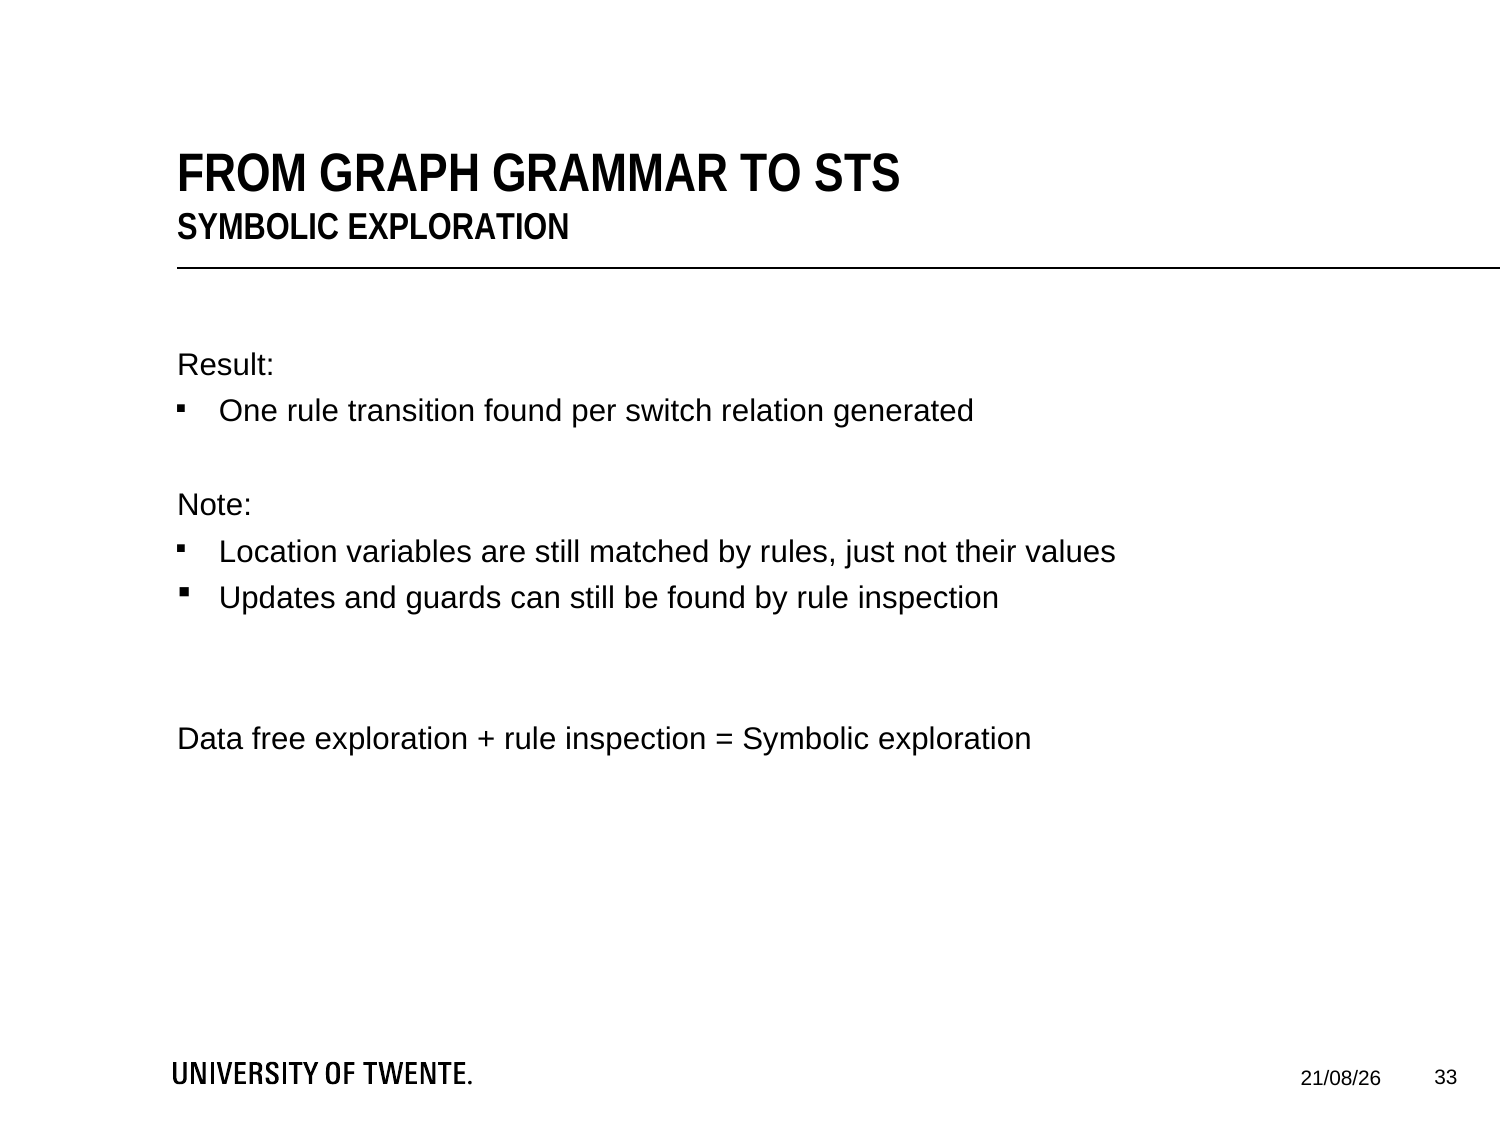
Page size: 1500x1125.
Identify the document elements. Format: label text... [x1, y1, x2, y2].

text_box <number> [1395, 1049, 1458, 1125]
title FROM GRAPH GRAMMAR TO STS SYMBOLIC EXPLORATION [177, 59, 1458, 248]
text_box 21/05/12 [1242, 1050, 1395, 1125]
list Result: One rule transition found per switch relation generated Note: Location variables are still matched by rules, just not their values Updates and guards can still be found by rule inspection Data free exploration + rule inspection = Symbolic exploration [177, 336, 1381, 961]
